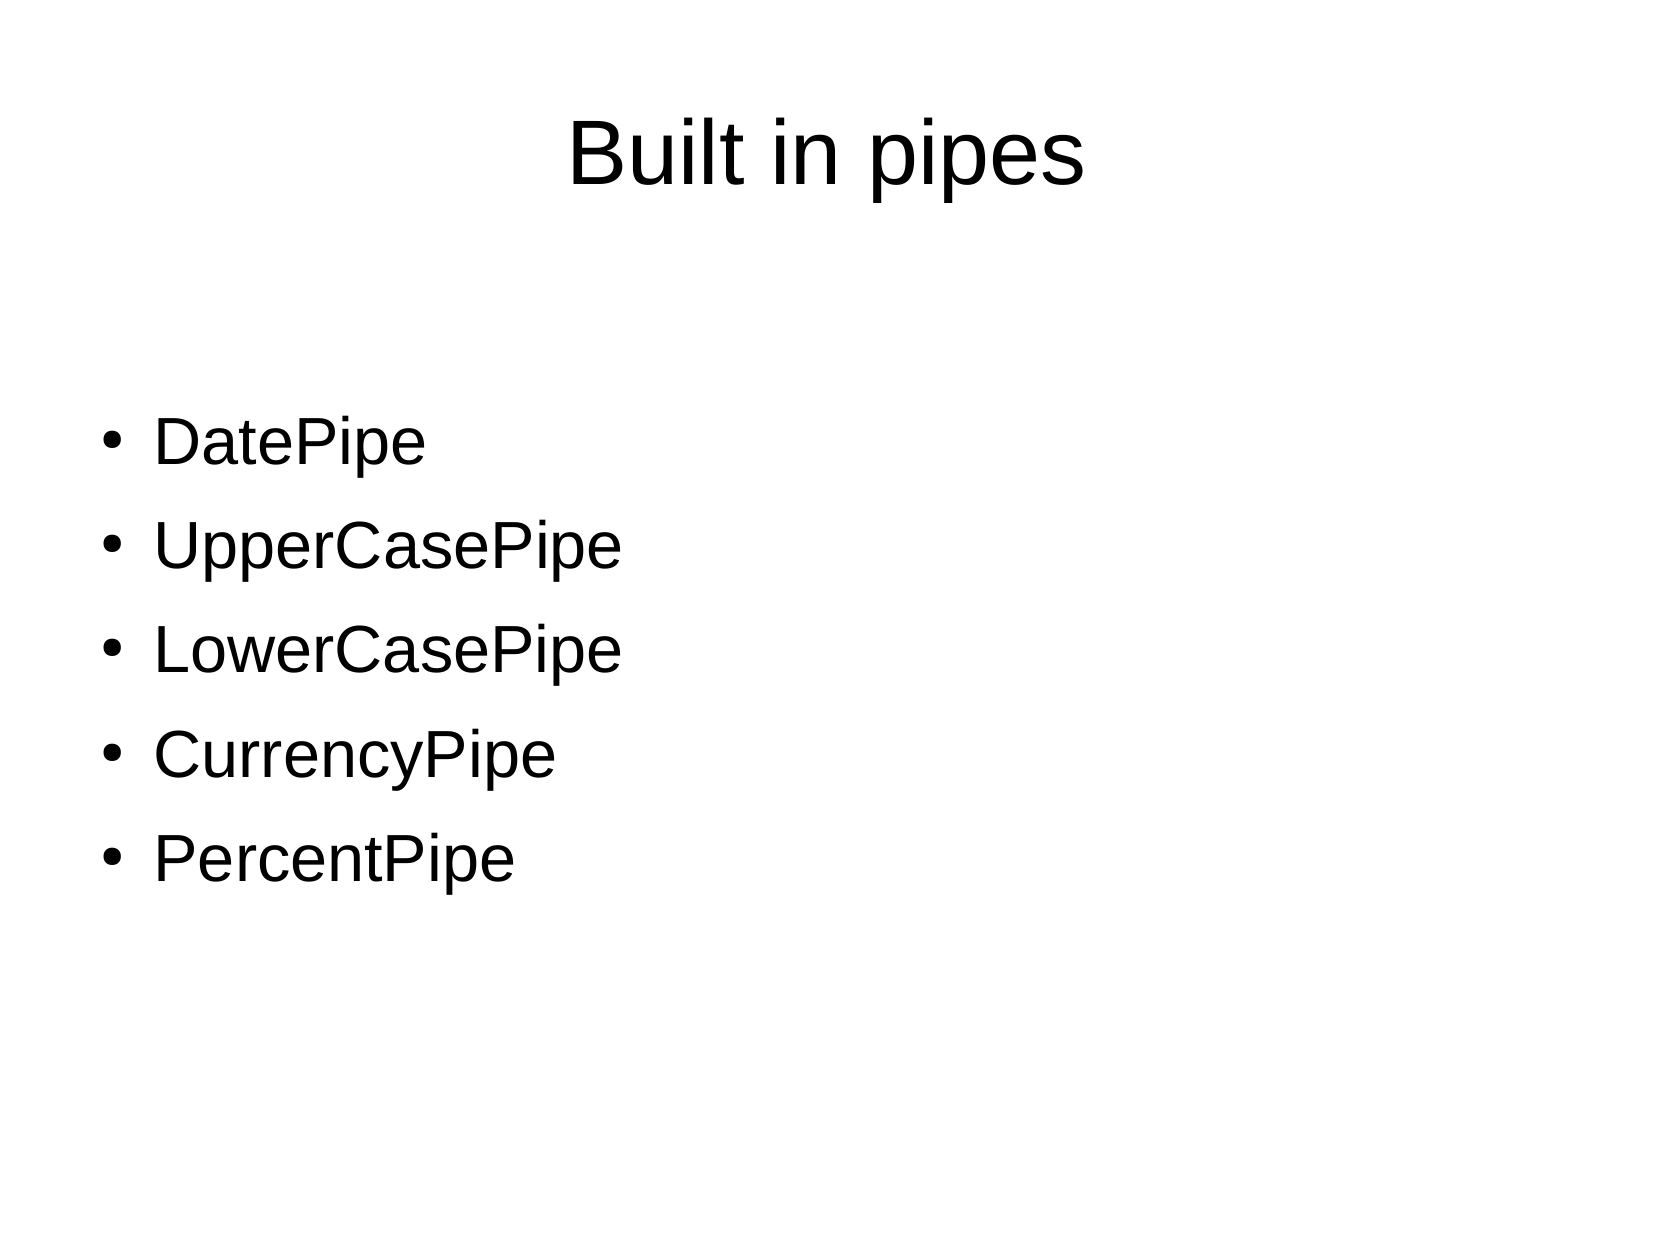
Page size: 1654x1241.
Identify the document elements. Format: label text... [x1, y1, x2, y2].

list DatePipe UpperCasePipe LowerCasePipe CurrencyPipe PercentPipe [82, 290, 1571, 1010]
title Built in pipes [82, 49, 1571, 257]
